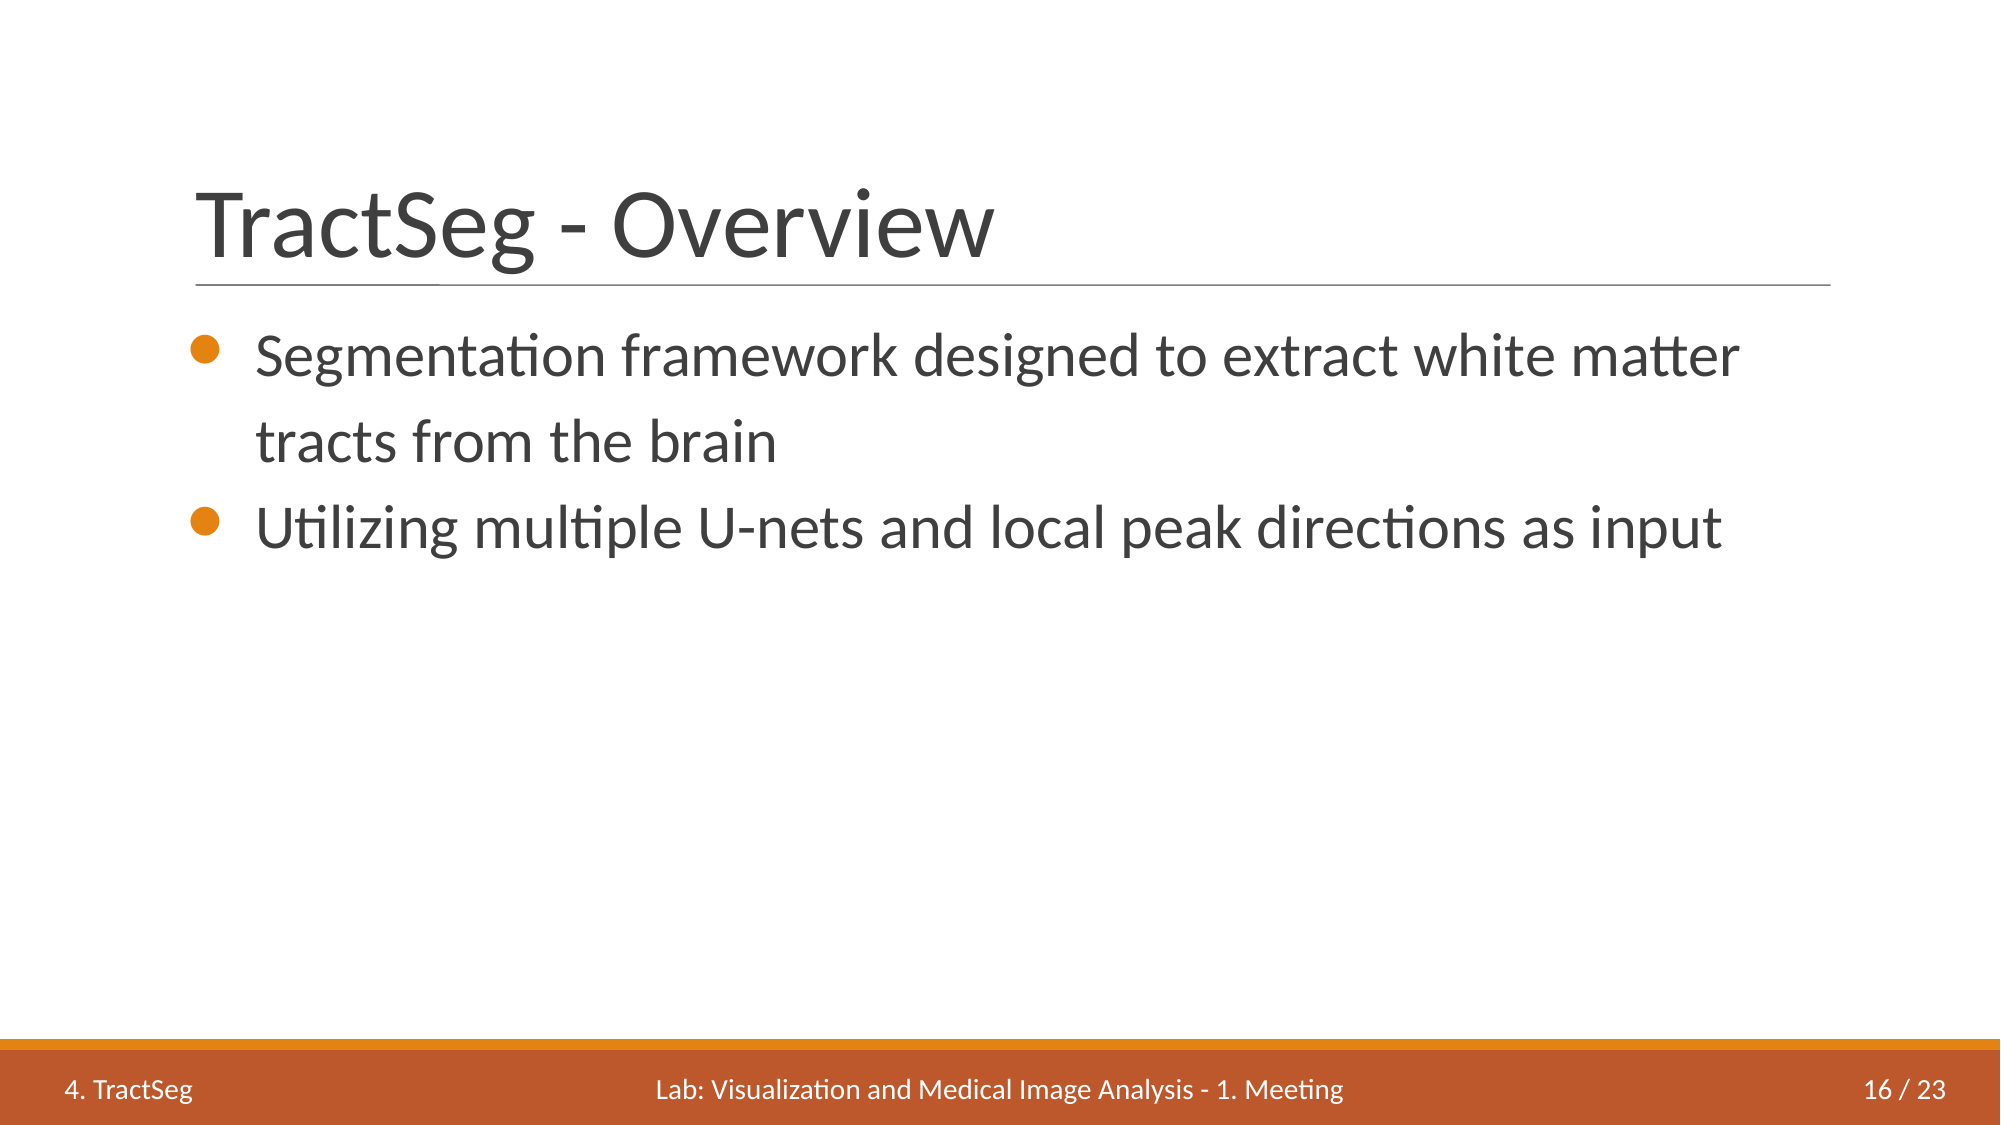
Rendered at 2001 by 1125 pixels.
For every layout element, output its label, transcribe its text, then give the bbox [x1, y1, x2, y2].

title TractSeg - Overview [180, 47, 1830, 285]
list Segmentation framework designed to extract white matter tracts from the brain Utilizing multiple U-nets and local peak directions as input [180, 302, 1830, 941]
slide_number Lab: Visualization and Medical Image Analysis - 1. Meeting [552, 753, 1448, 1125]
slide_number 4. TractSeg [49, 753, 356, 1125]
slide_number 1 / 23 [1741, 753, 1962, 1125]
